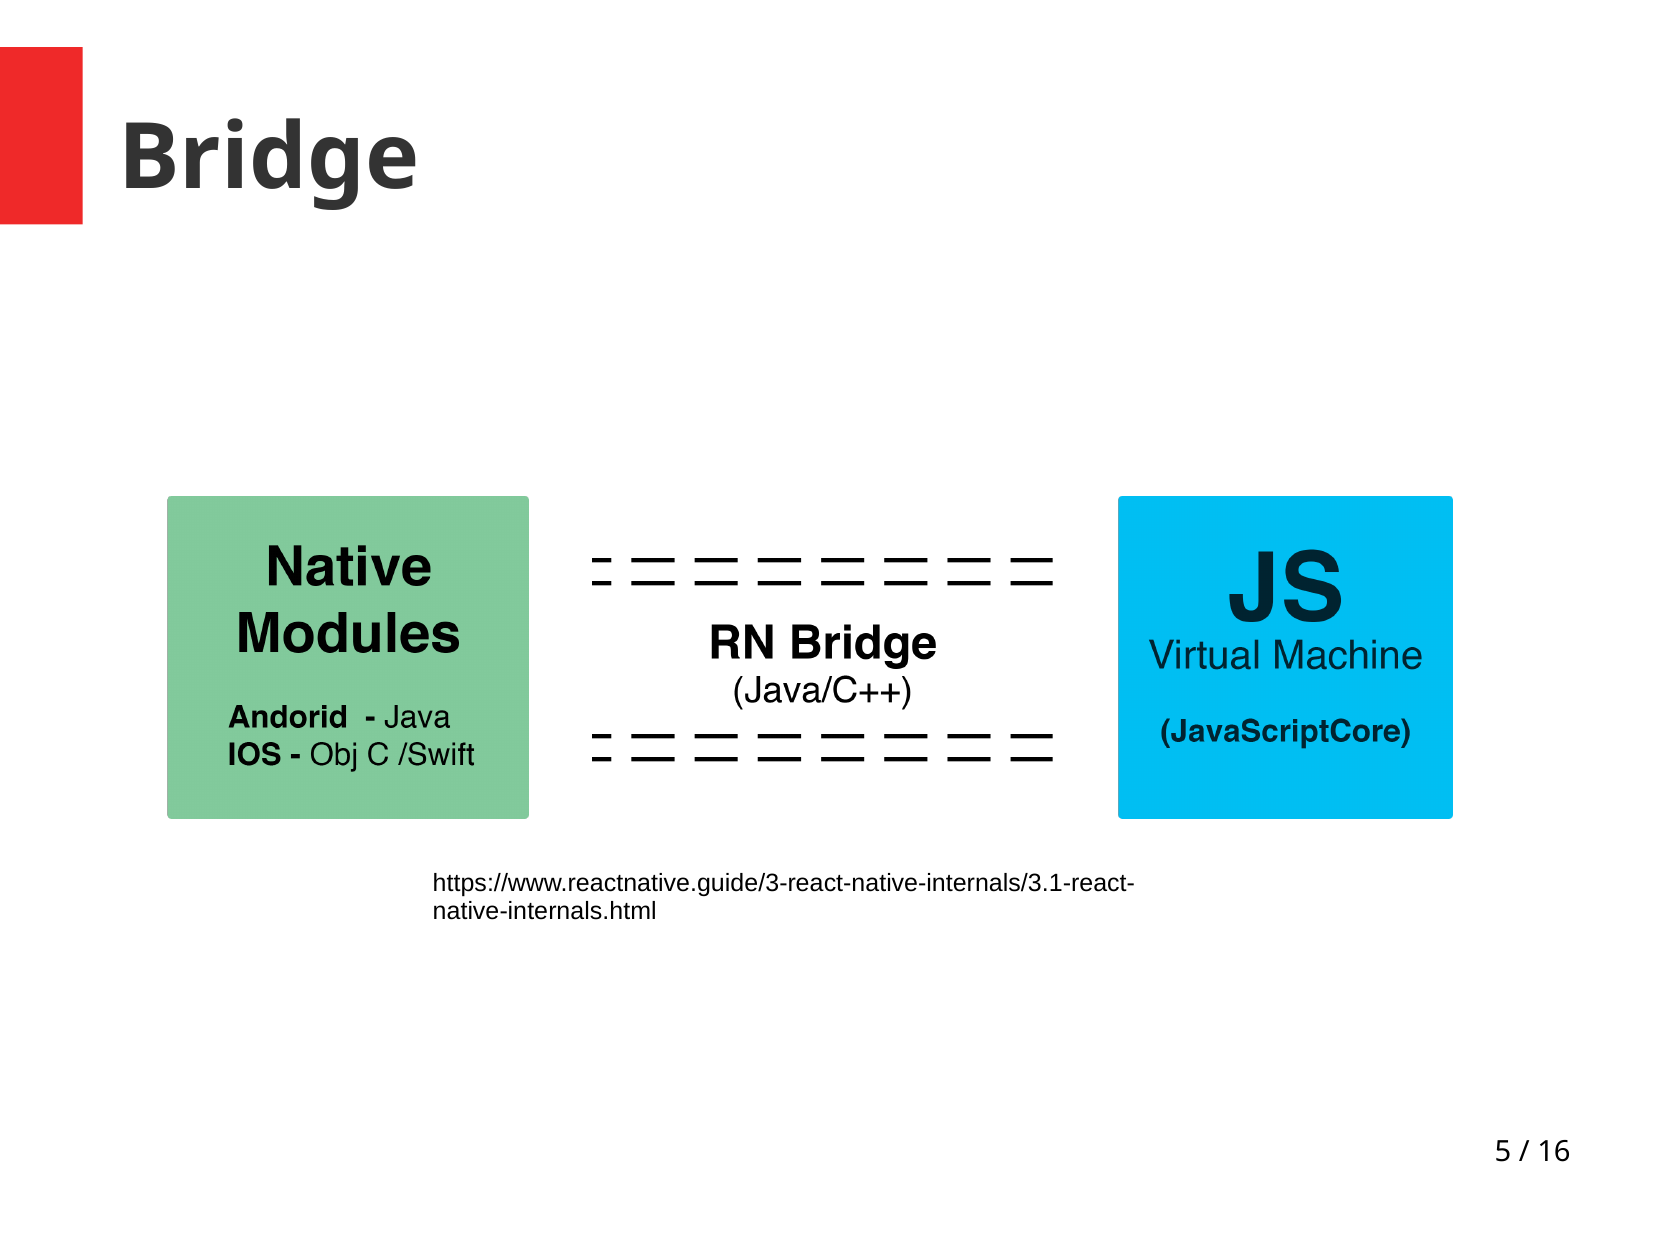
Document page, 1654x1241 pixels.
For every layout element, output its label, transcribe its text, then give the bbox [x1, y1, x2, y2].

text_box https://www.reactnative.guide/3-react-native-internals/3.1-react-native-internals.html [417, 861, 1216, 961]
picture [146, 474, 1474, 841]
title Bridge [118, 49, 1571, 257]
